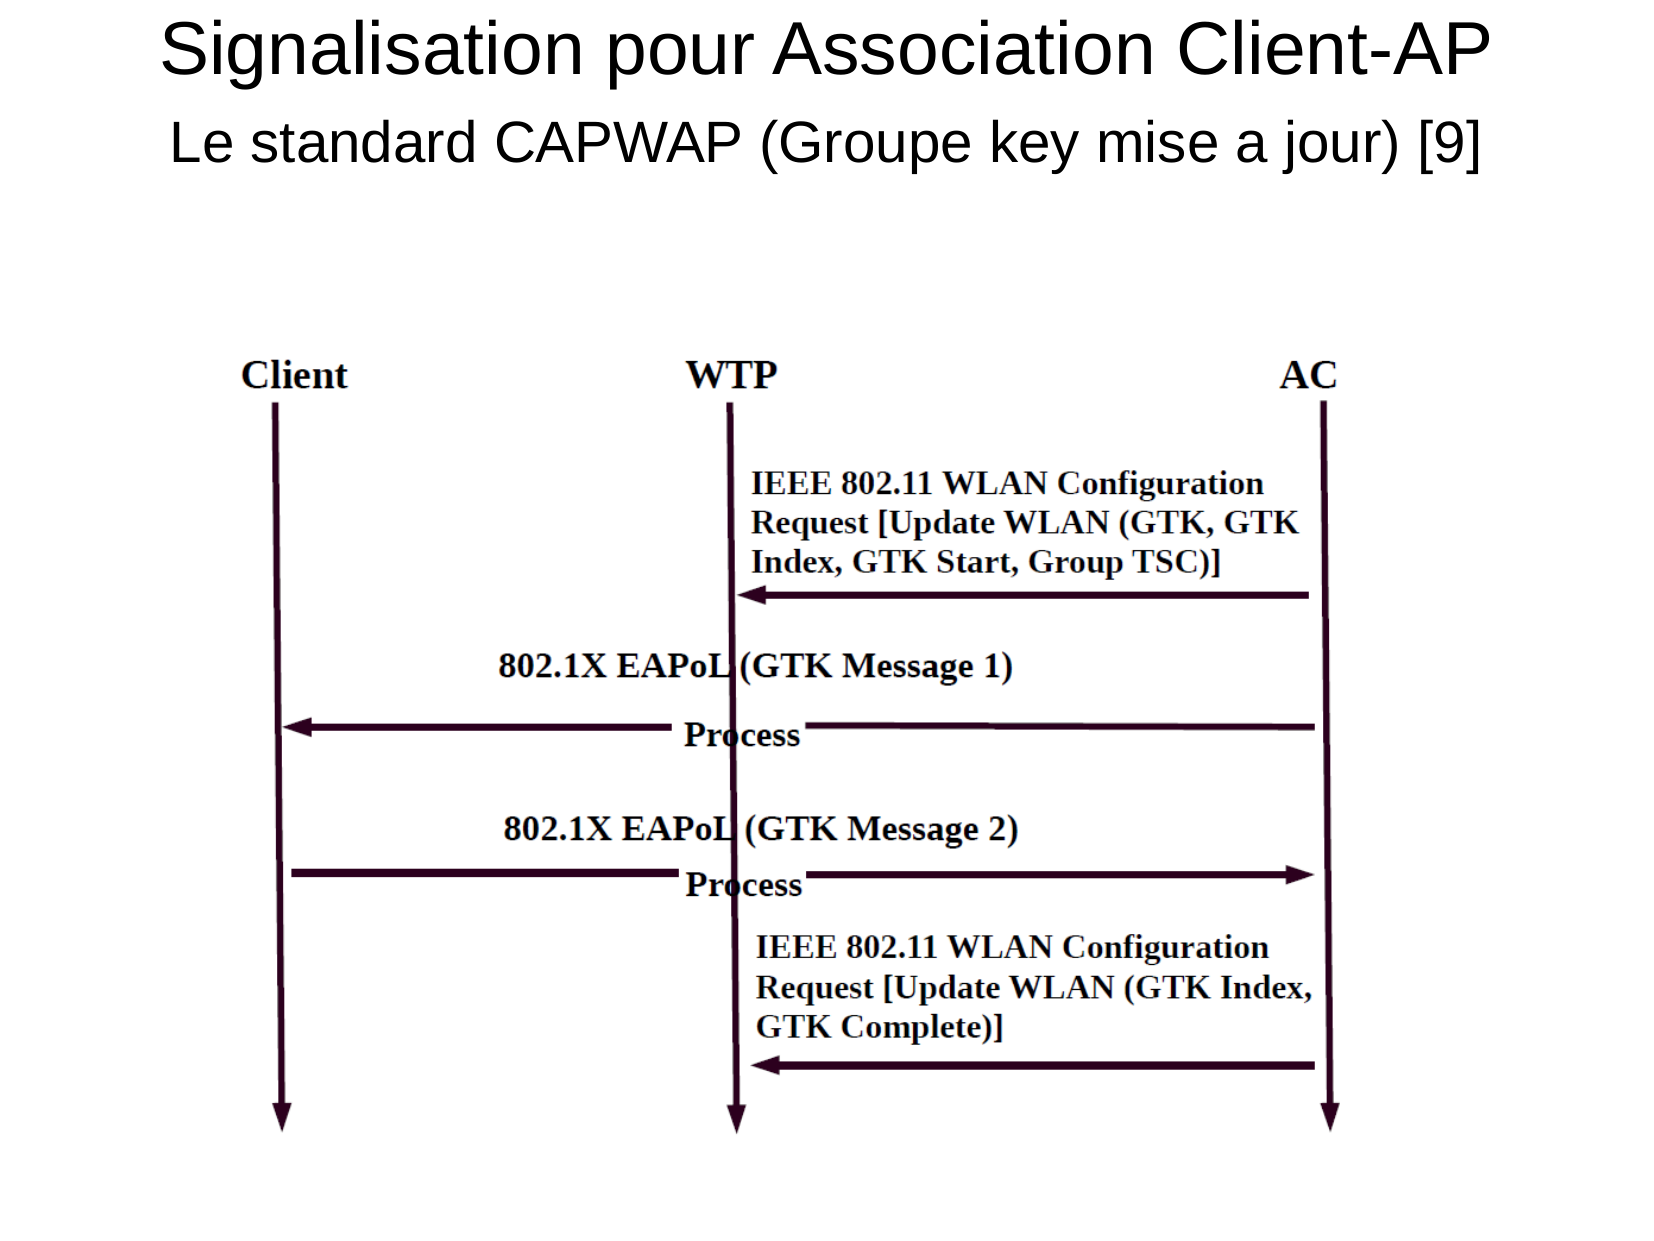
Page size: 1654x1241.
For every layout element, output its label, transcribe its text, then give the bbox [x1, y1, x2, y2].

picture [238, 342, 1347, 1140]
title Le standard CAPWAP (Groupe key mise a jour) [9] [165, 94, 1489, 190]
title Signalisation pour Association Client-AP [82, 2, 1571, 95]
